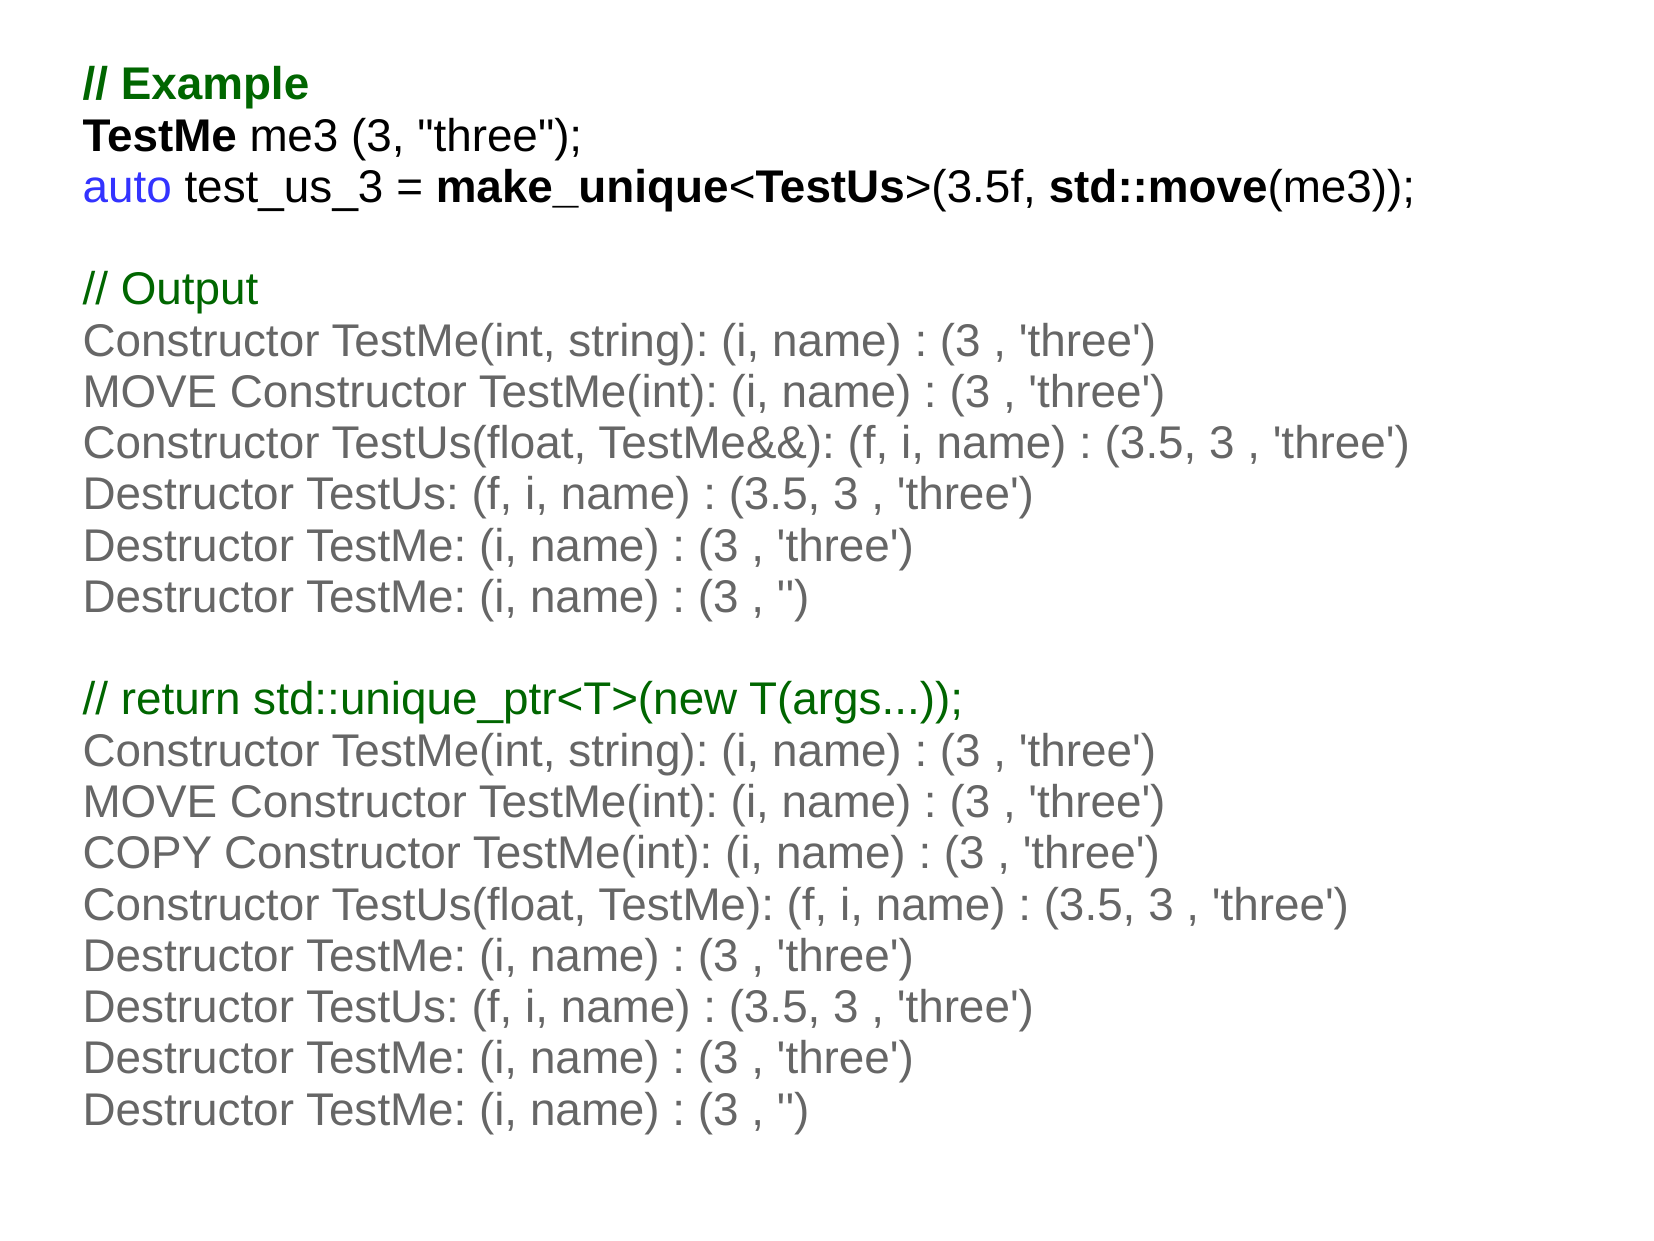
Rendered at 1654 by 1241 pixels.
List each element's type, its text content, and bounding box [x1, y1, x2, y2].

subtitle // Example TestMe me3 (3, "three"); auto test_us_3 = make_unique<TestUs>(3.5f, std::move(me3)); // Output Constructor TestMe(int, string): (i, name) : (3 , 'three') MOVE Constructor TestMe(int): (i, name) : (3 , 'three') Constructor TestUs(float, TestMe&&): (f, i, name) : (3.5, 3 , 'three') Destructor TestUs: (f, i, name) : (3.5, 3 , 'three') Destructor TestMe: (i, name) : (3 , 'three') Destructor TestMe: (i, name) : (3 , '') // return std::unique_ptr<T>(new T(args...)); Constructor TestMe(int, string): (i, name) : (3 , 'three') MOVE Constructor TestMe(int): (i, name) : (3 , 'three') COPY Constructor TestMe(int): (i, name) : (3 , 'three') Constructor TestUs(float, TestMe): (f, i, name) : (3.5, 3 , 'three') Destructor TestMe: (i, name) : (3 , 'three') Destructor TestUs: (f, i, name) : (3.5, 3 , 'three') Destructor TestMe: (i, name) : (3 , 'three') Destructor TestMe: (i, name) : (3 , '') [82, 58, 1571, 1135]
